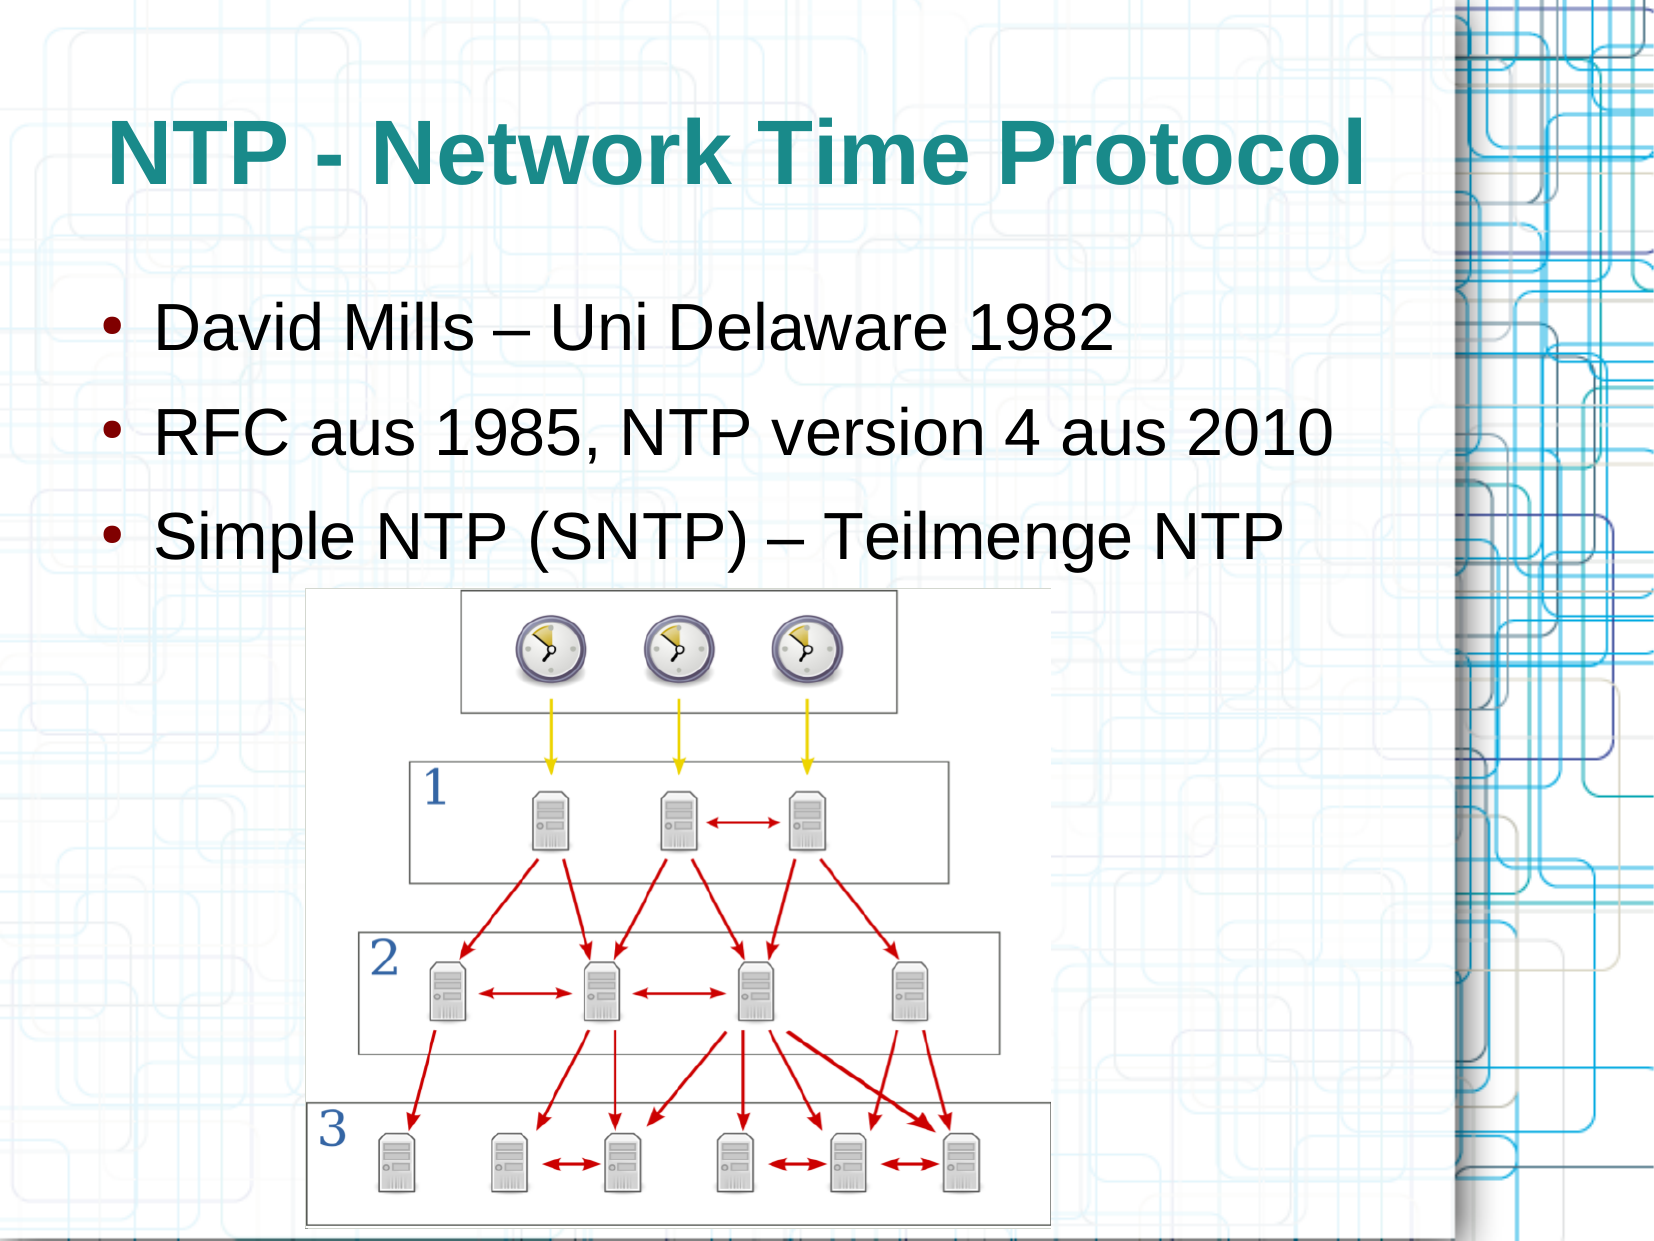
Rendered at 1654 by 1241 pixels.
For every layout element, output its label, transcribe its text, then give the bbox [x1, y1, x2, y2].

list David Mills – Uni Delaware 1982 RFC aus 1985, NTP version 4 aus 2010 Simple NTP (SNTP) – Teilmenge NTP [82, 290, 1418, 1094]
picture [0, 0, 1654, 1241]
title NTP - Network Time Protocol [59, 56, 1418, 250]
